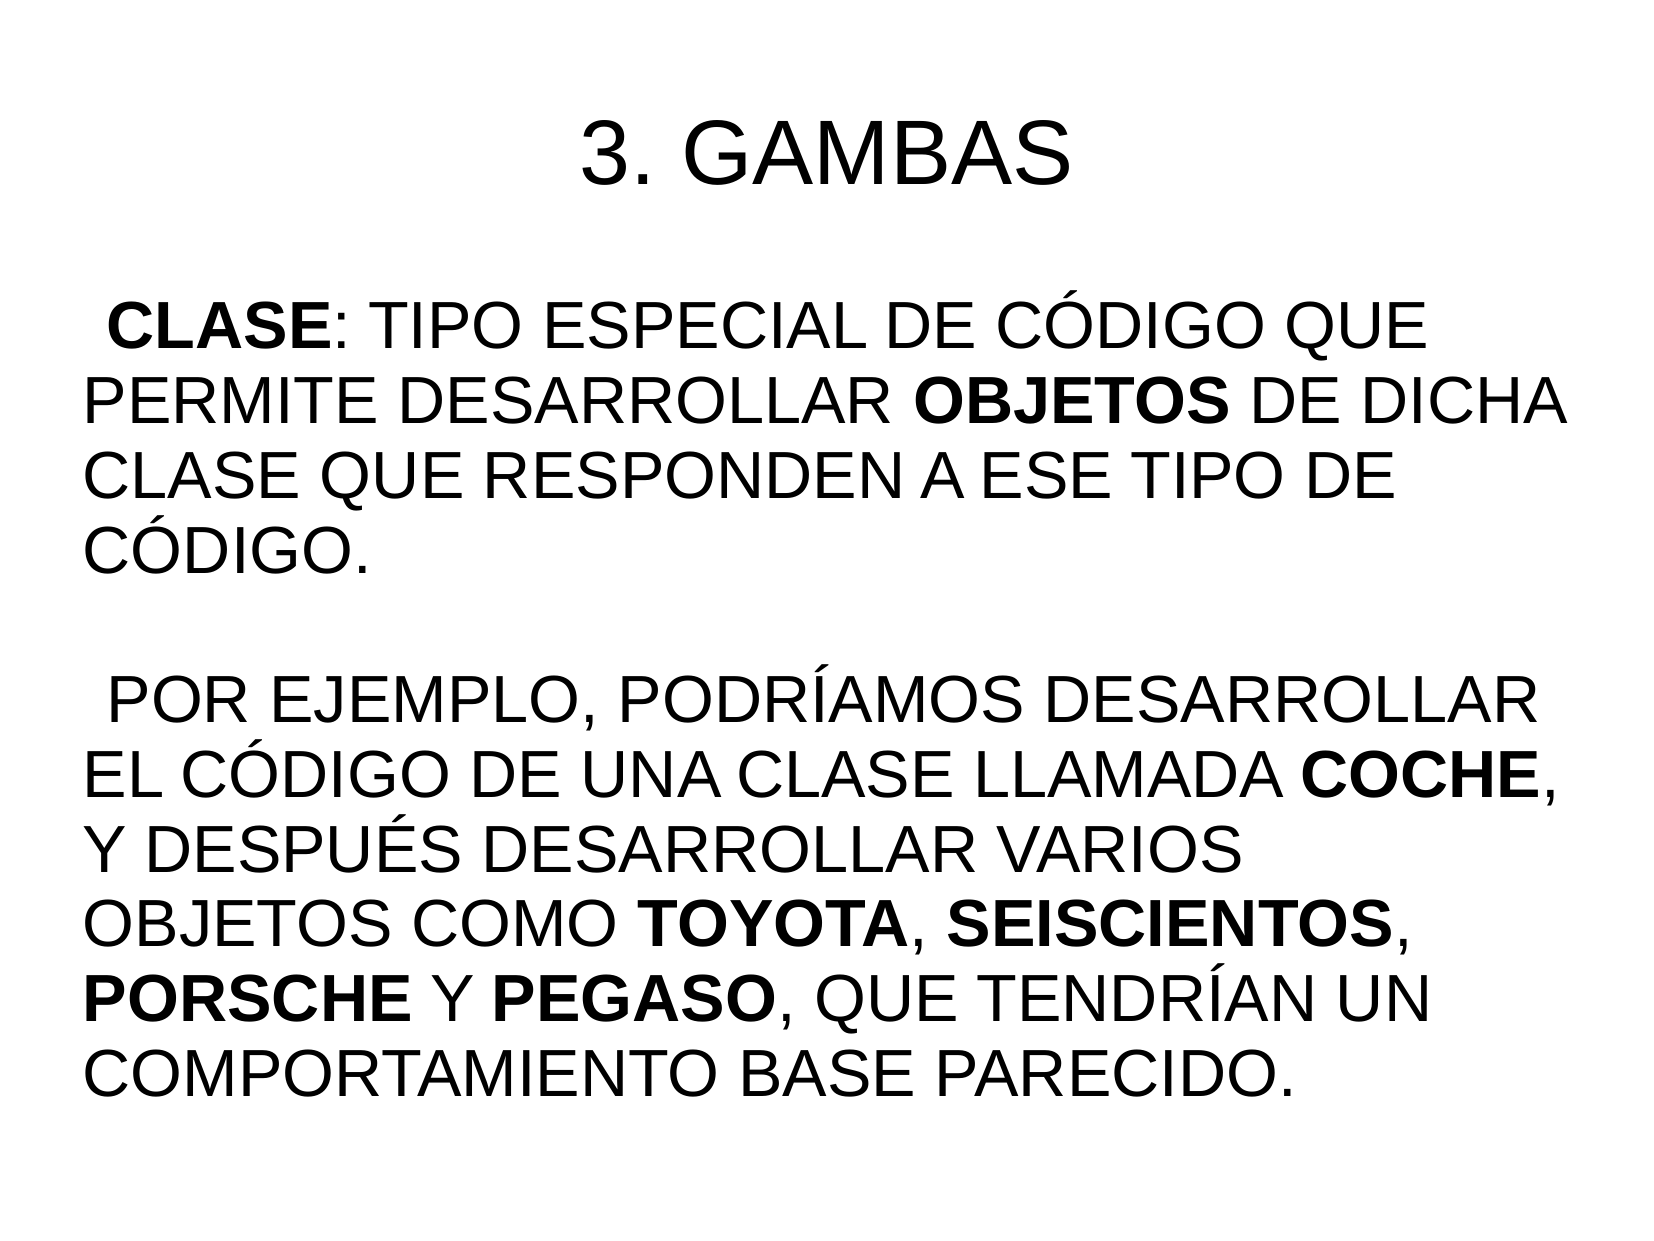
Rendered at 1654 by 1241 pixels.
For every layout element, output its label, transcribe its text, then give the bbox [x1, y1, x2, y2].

subtitle CLASE: TIPO ESPECIAL DE CÓDIGO QUE PERMITE DESARROLLAR OBJETOS DE DICHA CLASE QUE RESPONDEN A ESE TIPO DE CÓDIGO. POR EJEMPLO, PODRÍAMOS DESARROLLAR EL CÓDIGO DE UNA CLASE LLAMADA COCHE, Y DESPUÉS DESARROLLAR VARIOS OBJETOS COMO TOYOTA, SEISCIENTOS, PORSCHE Y PEGASO, QUE TENDRÍAN UN COMPORTAMIENTO BASE PARECIDO. [82, 288, 1571, 1111]
title 3. GAMBAS [82, 49, 1571, 257]
